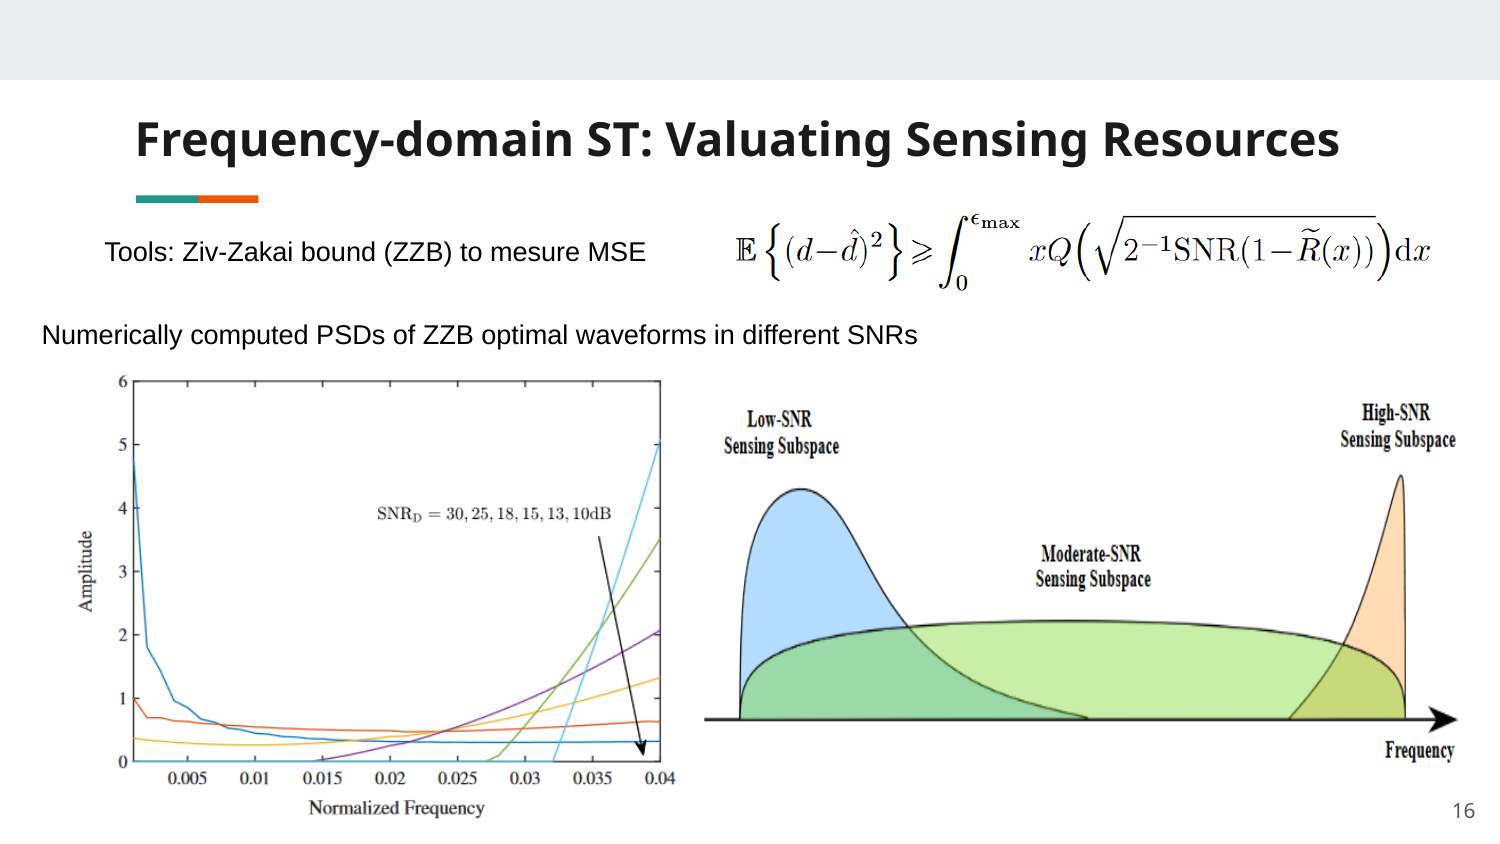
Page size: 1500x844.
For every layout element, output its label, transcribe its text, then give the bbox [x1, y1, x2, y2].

text_box Numerically computed PSDs of ZZB optimal waveforms in different SNRs [26, 302, 1029, 365]
slide_number <number> [1400, 779, 1491, 844]
picture [59, 353, 1500, 825]
picture [729, 212, 1431, 293]
title Frequency-domain ST: Valuating Sensing Resources [119, 93, 1381, 182]
text_box Tools: Ziv-Zakai bound (ZZB) to mesure MSE [89, 219, 729, 283]
